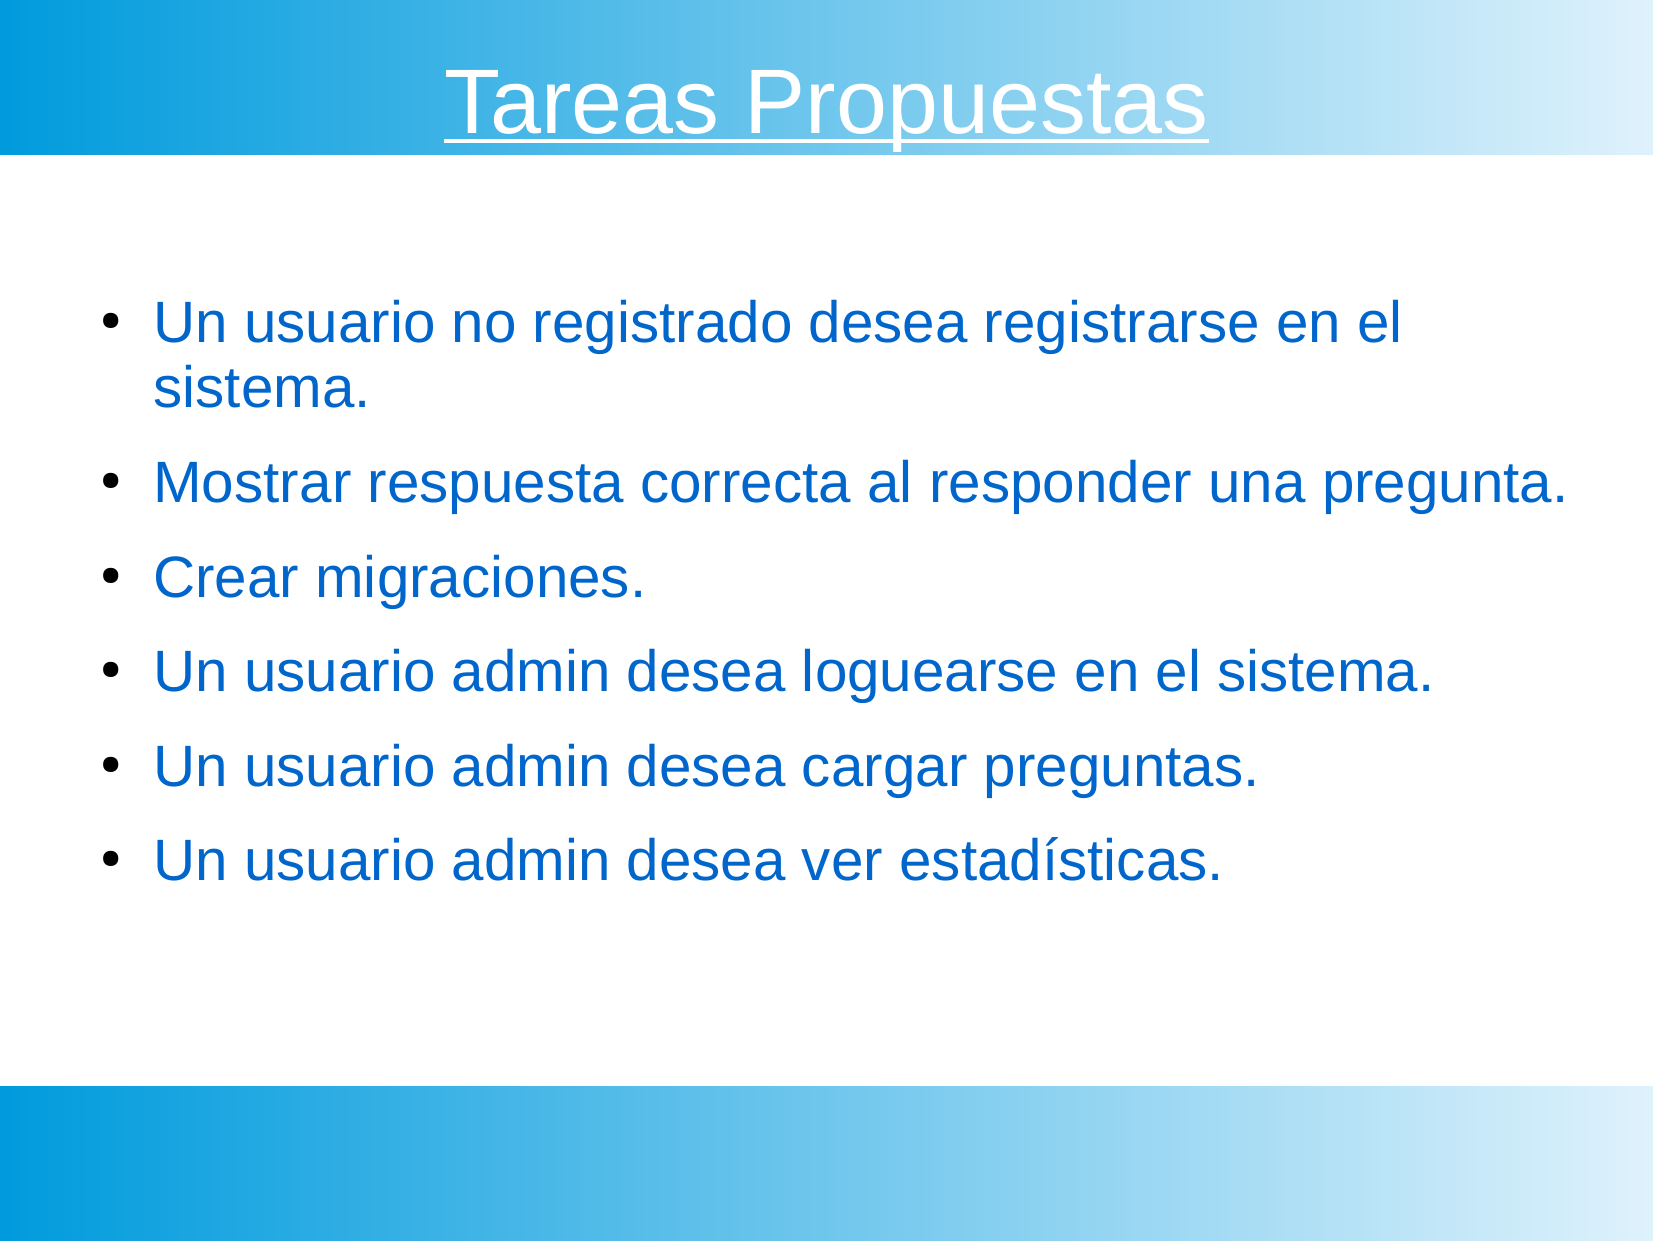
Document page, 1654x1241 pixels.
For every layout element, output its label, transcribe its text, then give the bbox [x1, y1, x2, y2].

list Un usuario no registrado desea registrarse en el sistema. Mostrar respuesta correcta al responder una pregunta. Crear migraciones. Un usuario admin desea loguearse en el sistema. Un usuario admin desea cargar preguntas. Un usuario admin desea ver estadísticas. [82, 290, 1571, 1010]
title Tareas Propuestas [82, 49, 1571, 155]
